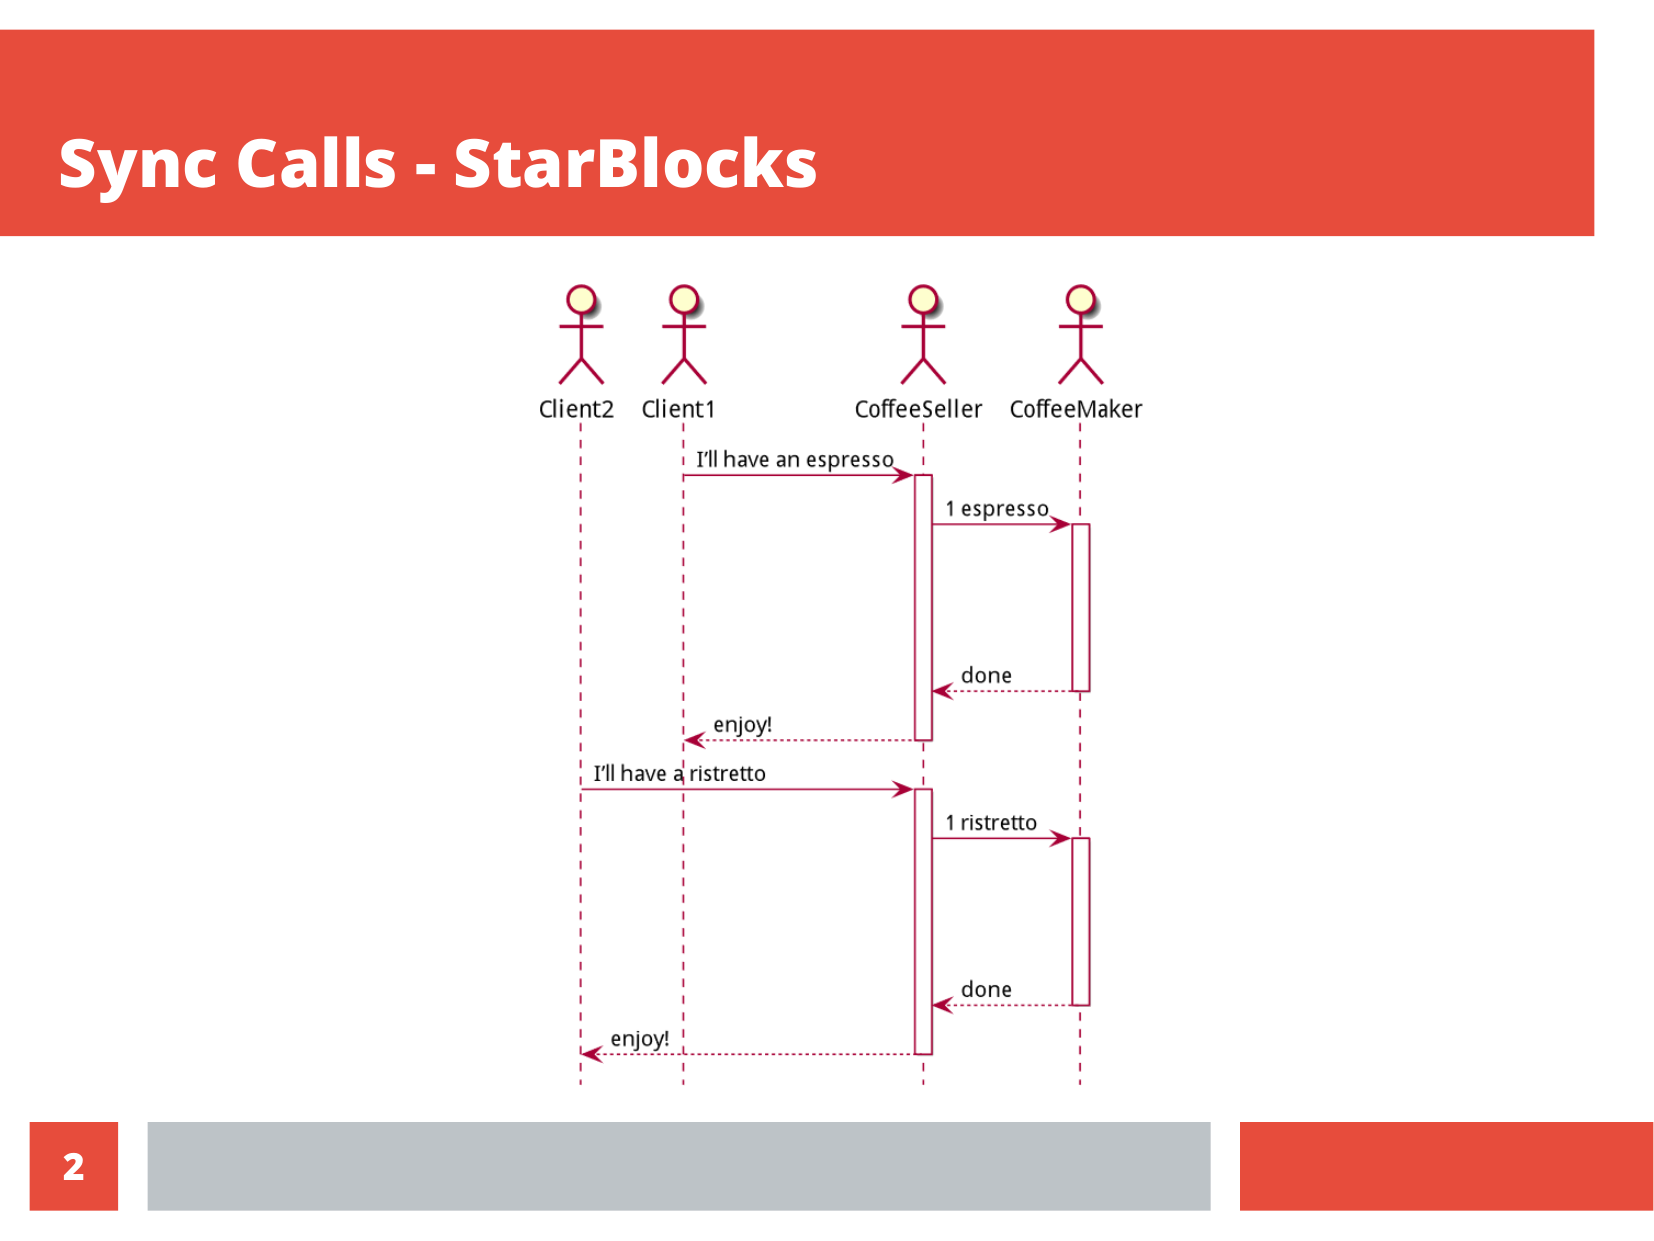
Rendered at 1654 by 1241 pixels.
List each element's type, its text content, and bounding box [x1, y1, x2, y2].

picture [527, 271, 1170, 1099]
title Sync Calls - StarBlocks [59, 59, 1595, 207]
